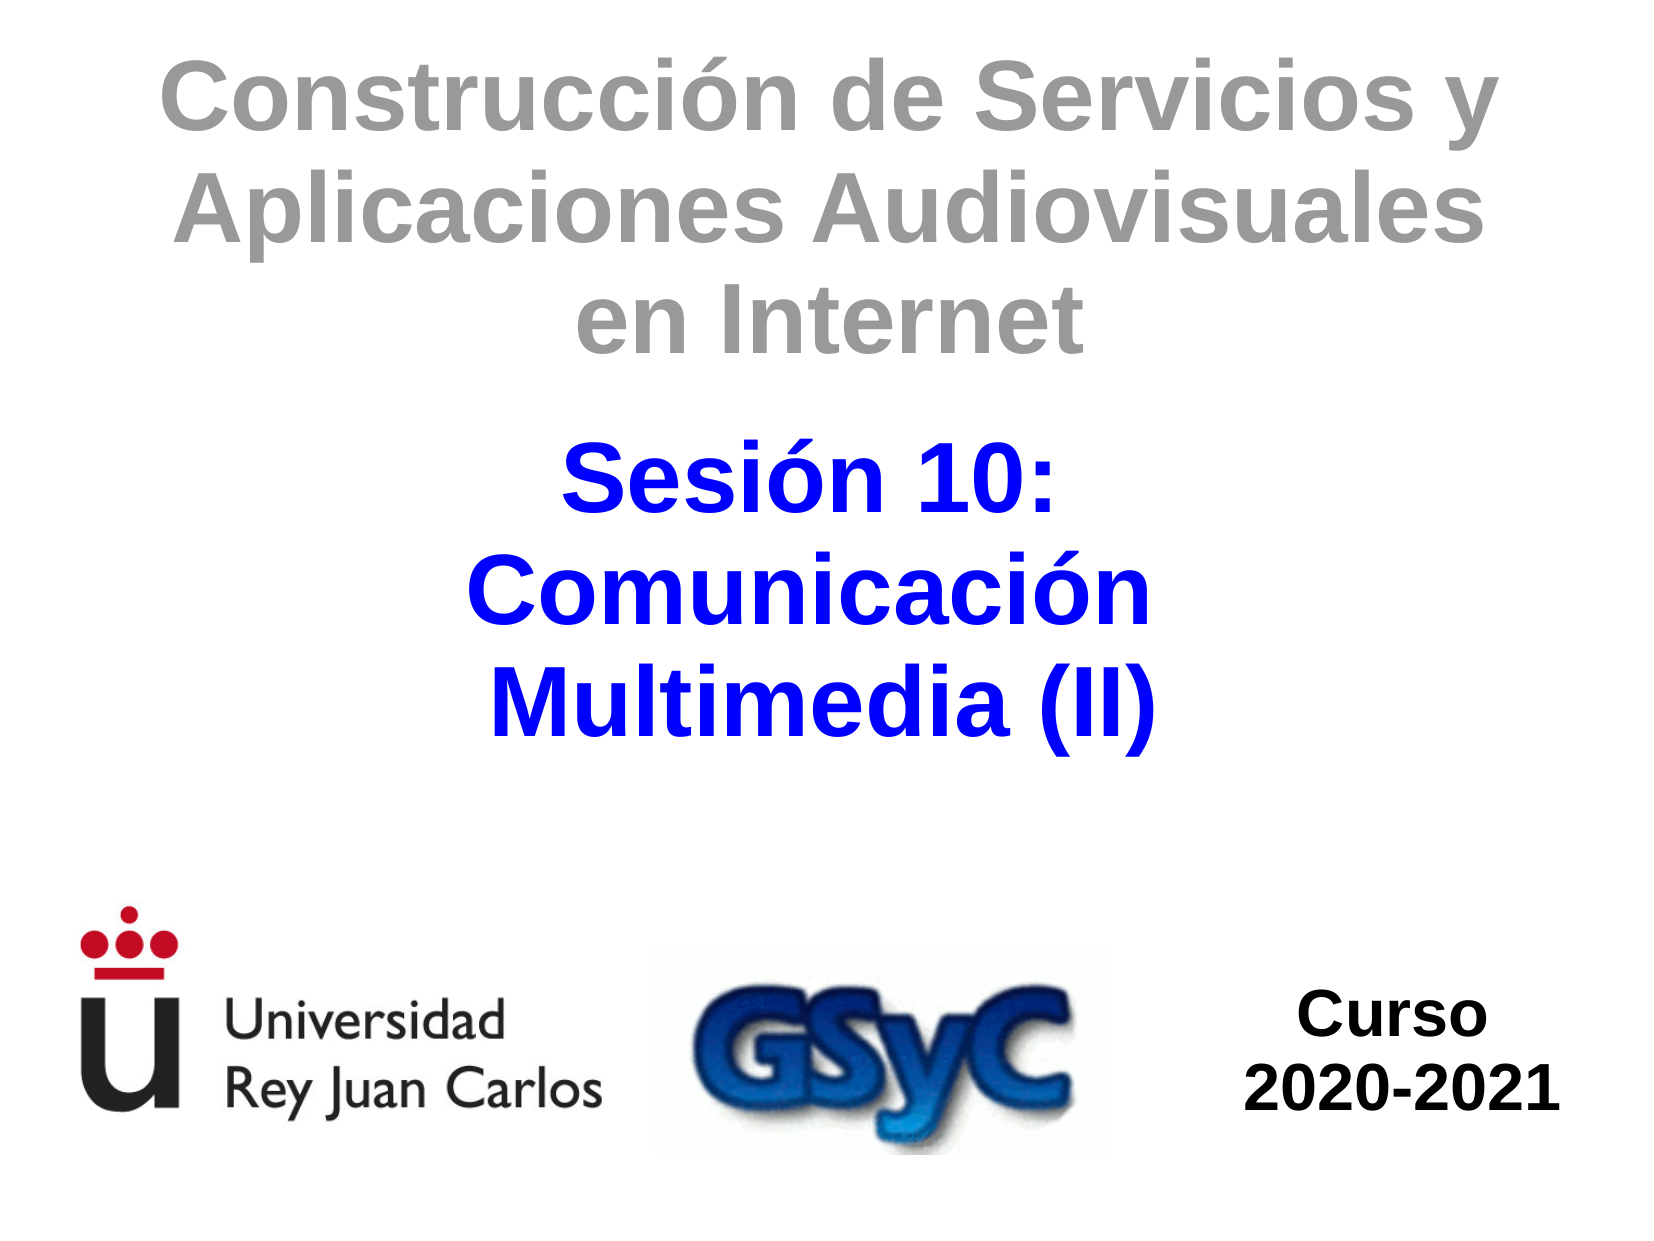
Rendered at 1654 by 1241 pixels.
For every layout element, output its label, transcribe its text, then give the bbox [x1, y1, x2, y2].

picture [653, 944, 1111, 1156]
title Construcción de Servicios y Aplicaciones Audiovisuales en Internet [144, 39, 1516, 376]
title Sesión 10: Comunicación Multimedia (II) [135, 422, 1486, 758]
title Curso 2020-2021 [1200, 975, 1606, 1126]
picture [46, 884, 631, 1141]
